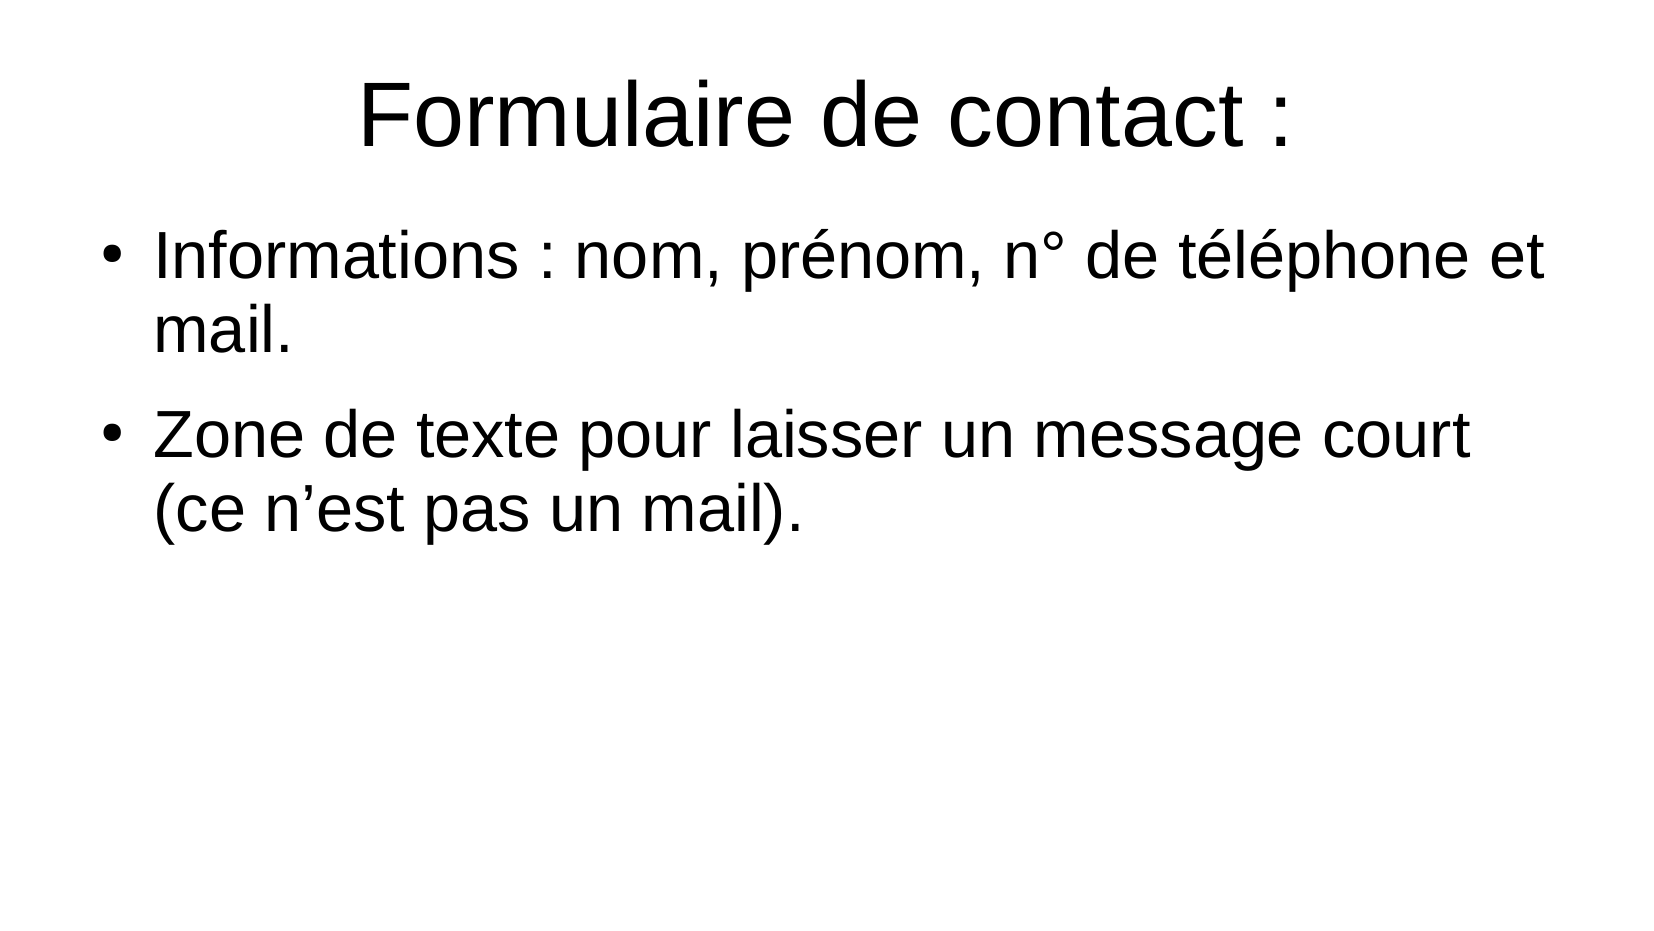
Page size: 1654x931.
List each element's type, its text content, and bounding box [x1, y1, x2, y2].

title Formulaire de contact : [82, 37, 1571, 193]
list Informations : nom, prénom, n° de téléphone et mail. Zone de texte pour laisser un message court (ce n’est pas un mail). [82, 217, 1571, 758]
